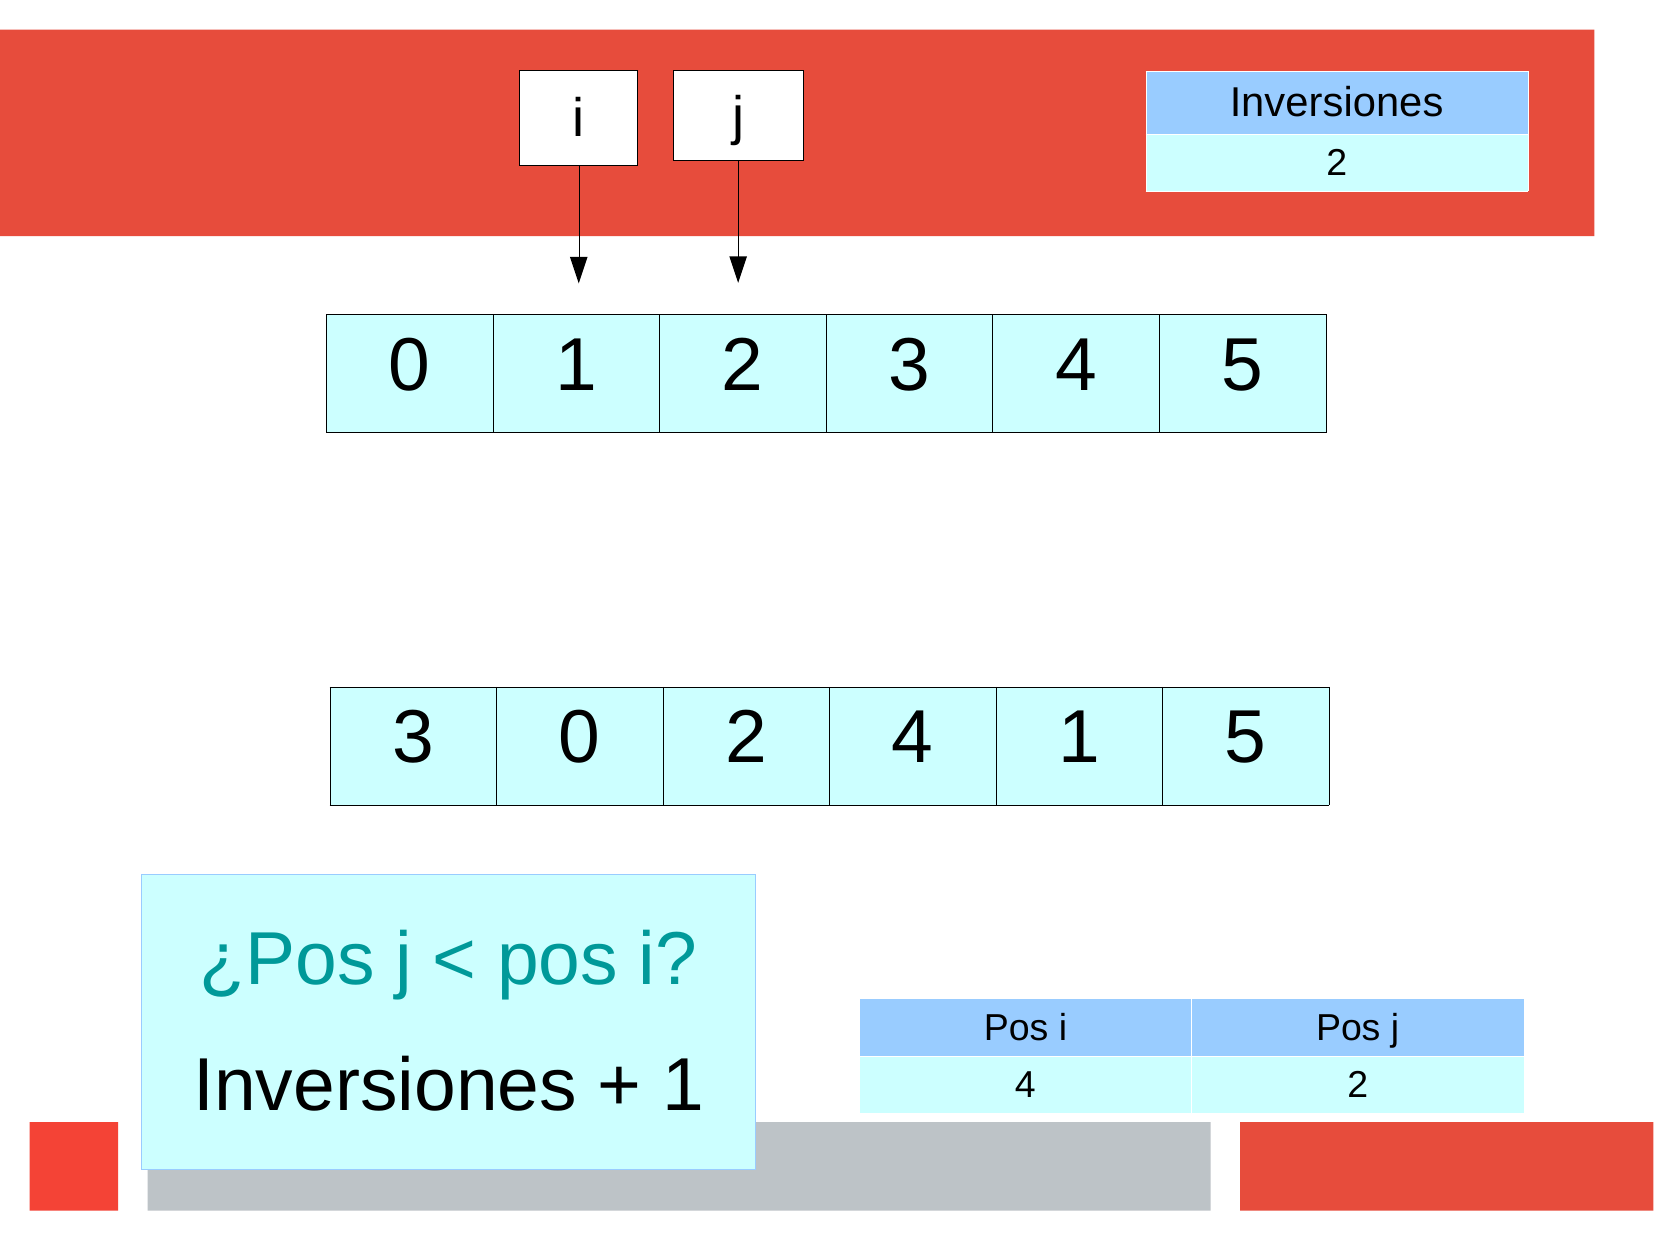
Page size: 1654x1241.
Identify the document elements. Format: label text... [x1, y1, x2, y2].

table_header Pos i [860, 999, 1191, 1056]
text_box j [673, 70, 804, 161]
table_header 3 [331, 688, 496, 805]
table_cell 2 [1192, 1057, 1524, 1113]
table_header 4 [830, 688, 996, 805]
table_header 4 [993, 315, 1159, 432]
table_header 0 [327, 315, 493, 432]
table_header Pos j [1192, 999, 1524, 1056]
table_header Inversiones [1147, 72, 1528, 134]
text_box ¿Pos j < pos i? Inversiones + 1 [141, 874, 756, 1170]
table_header 1 [997, 688, 1162, 805]
table_header 0 [497, 688, 663, 805]
table_header 2 [660, 315, 826, 432]
table_cell 2 [1147, 135, 1528, 191]
table_header 5 [1163, 688, 1329, 805]
table_header 2 [664, 688, 829, 805]
table_header 1 [494, 315, 659, 432]
table_header 5 [1160, 315, 1326, 432]
text_box i [519, 70, 638, 166]
table_cell 4 [860, 1057, 1191, 1113]
table_header 3 [827, 315, 992, 432]
